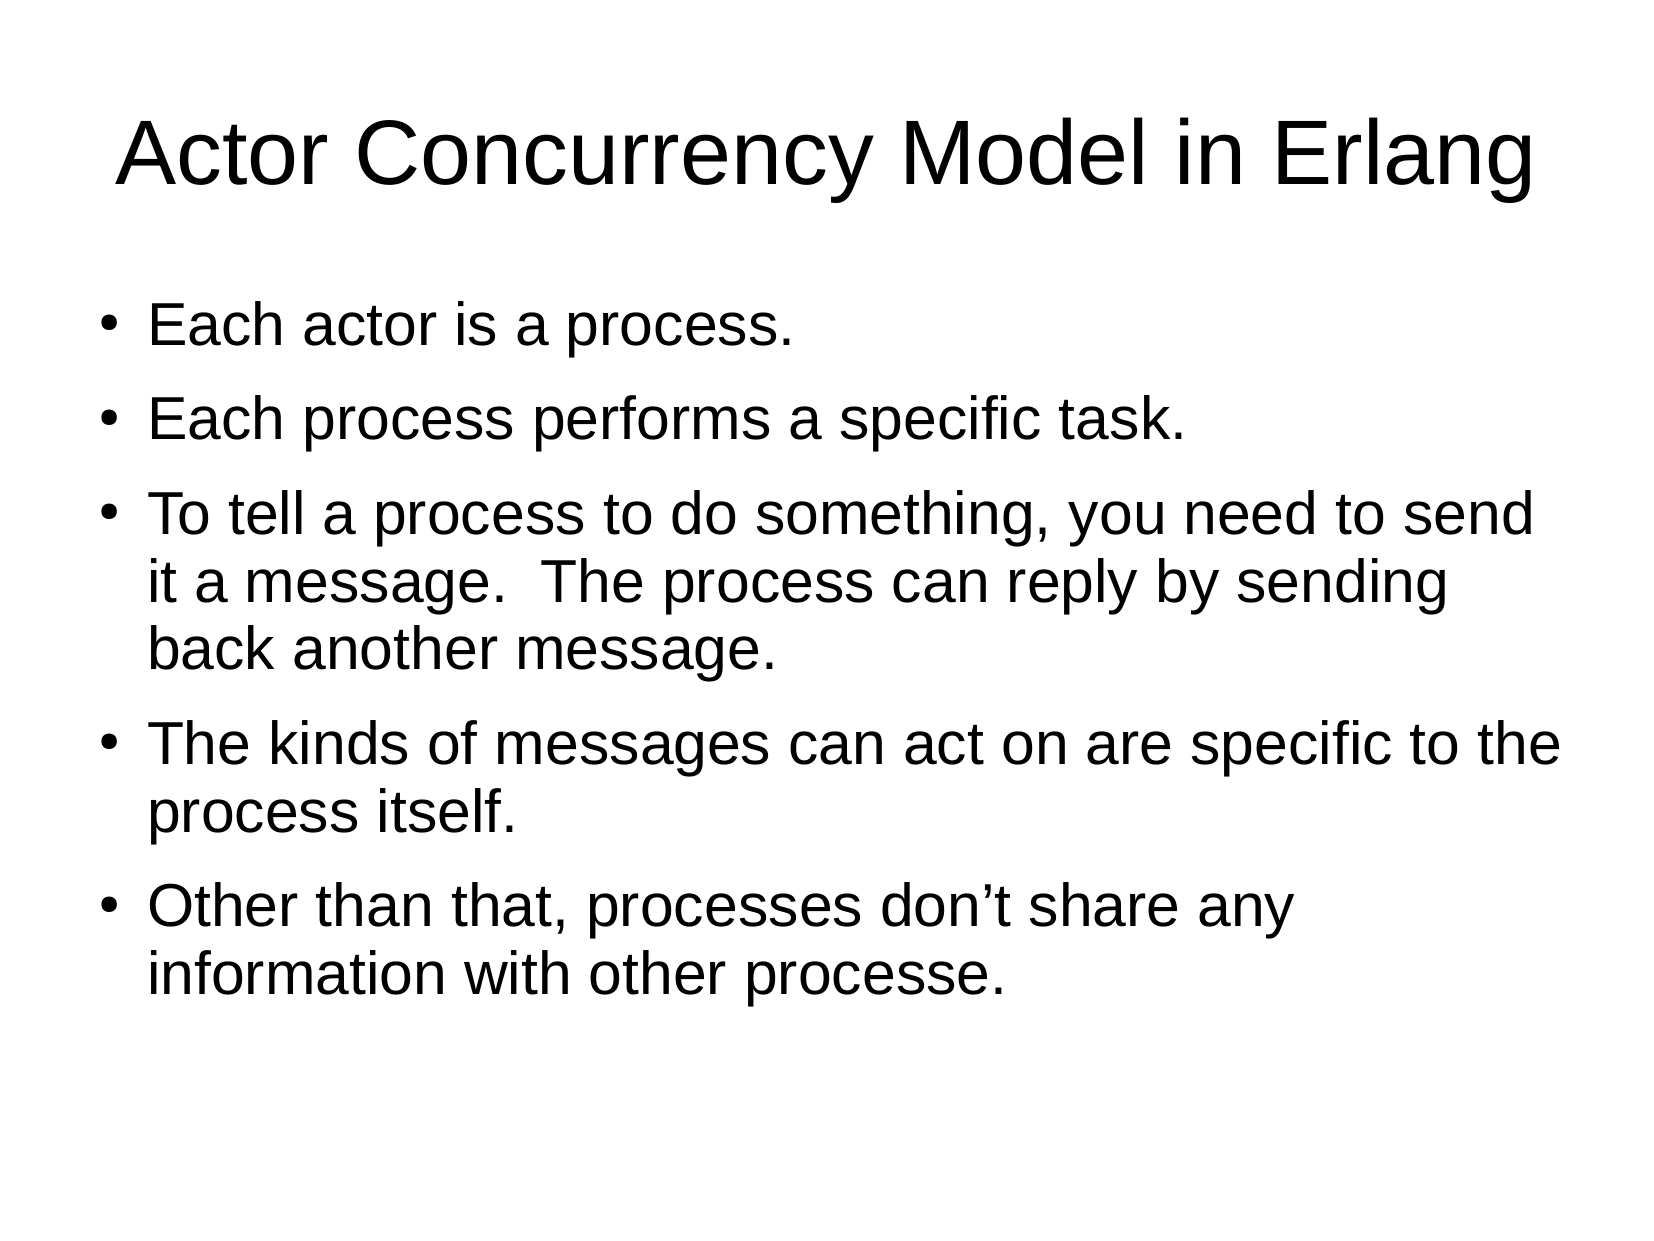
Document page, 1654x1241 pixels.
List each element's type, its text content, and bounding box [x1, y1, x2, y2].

title Actor Concurrency Model in Erlang [82, 49, 1571, 257]
list Each actor is a process. Each process performs a specific task. To tell a process to do something, you need to send it a message. The process can reply by sending back another message. The kinds of messages can act on are specific to the process itself. Other than that, processes don’t share any information with other processe. [82, 290, 1571, 1010]
